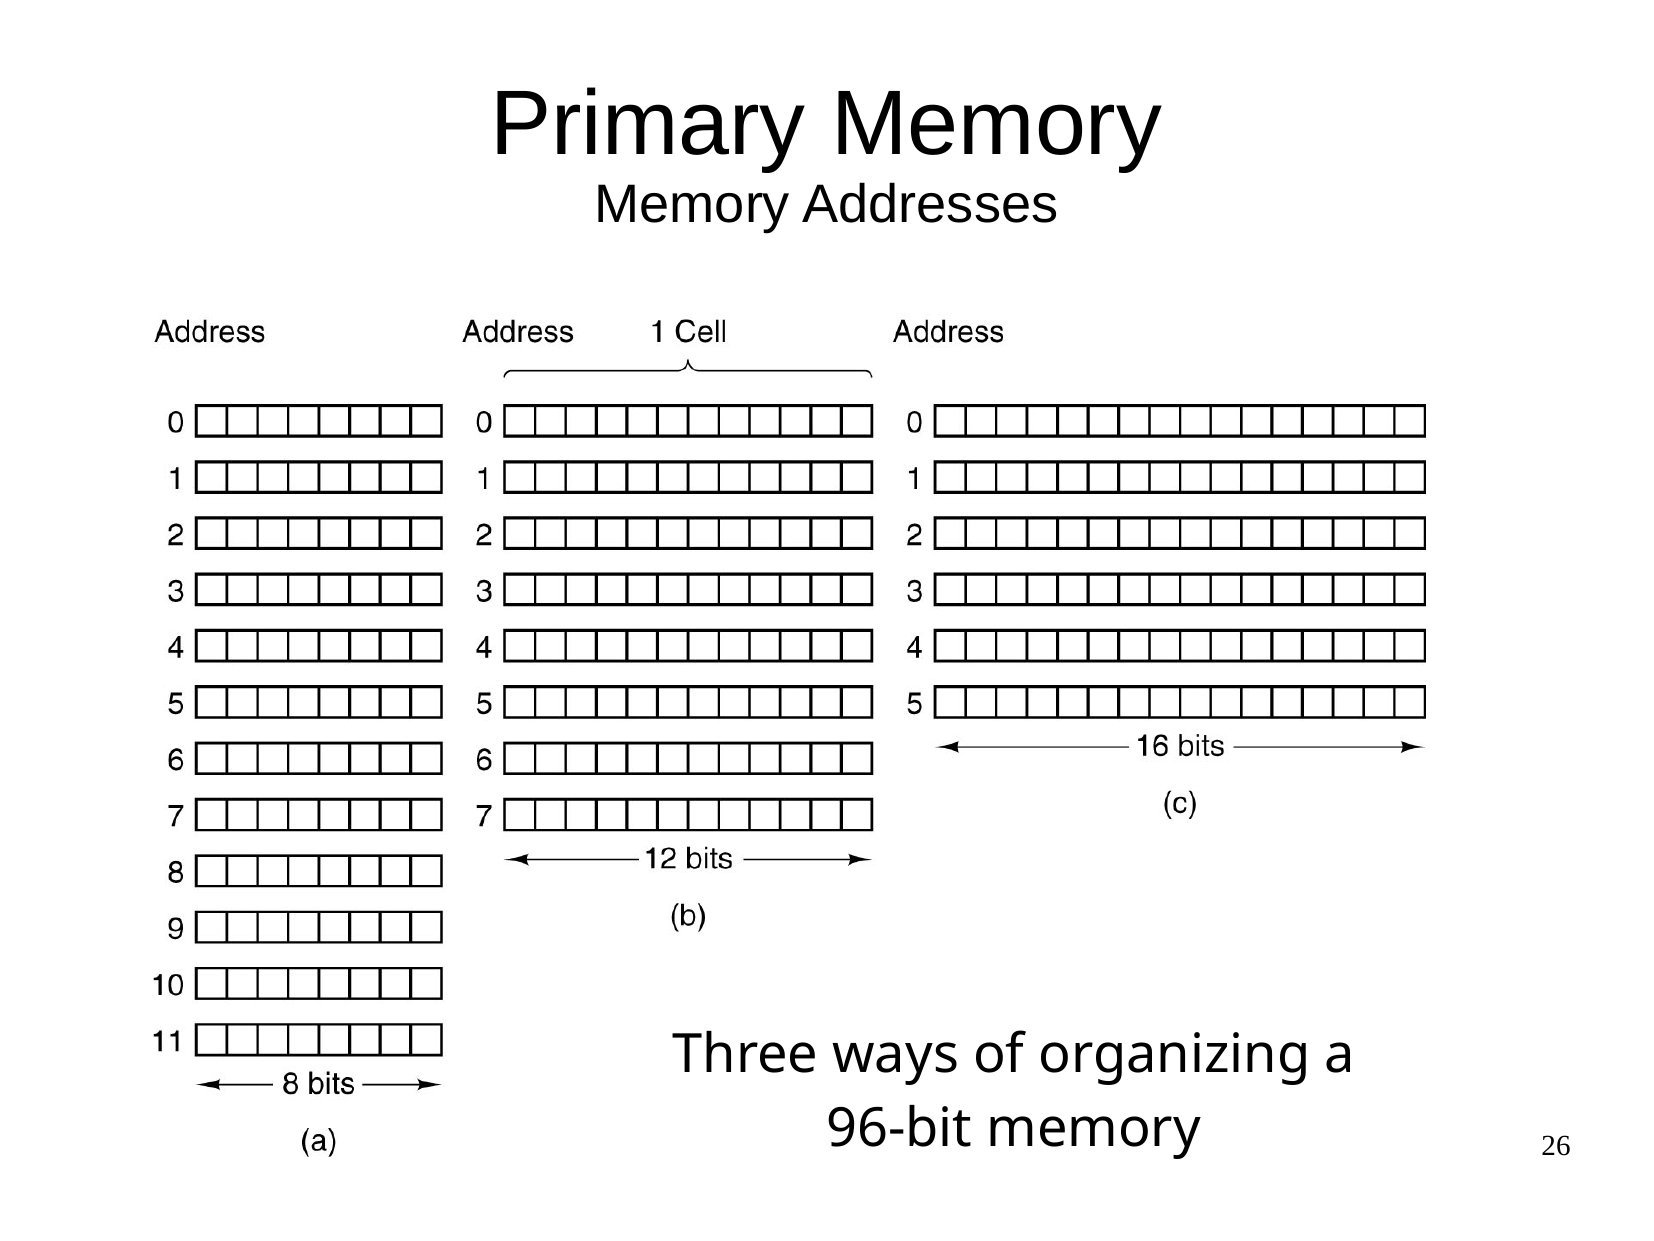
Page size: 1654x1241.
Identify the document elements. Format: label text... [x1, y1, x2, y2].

text_box Three ways of organizing a 96-bit memory [657, 1007, 1444, 1175]
picture [150, 313, 1426, 1157]
title Primary Memory Memory Addresses [82, 49, 1571, 257]
